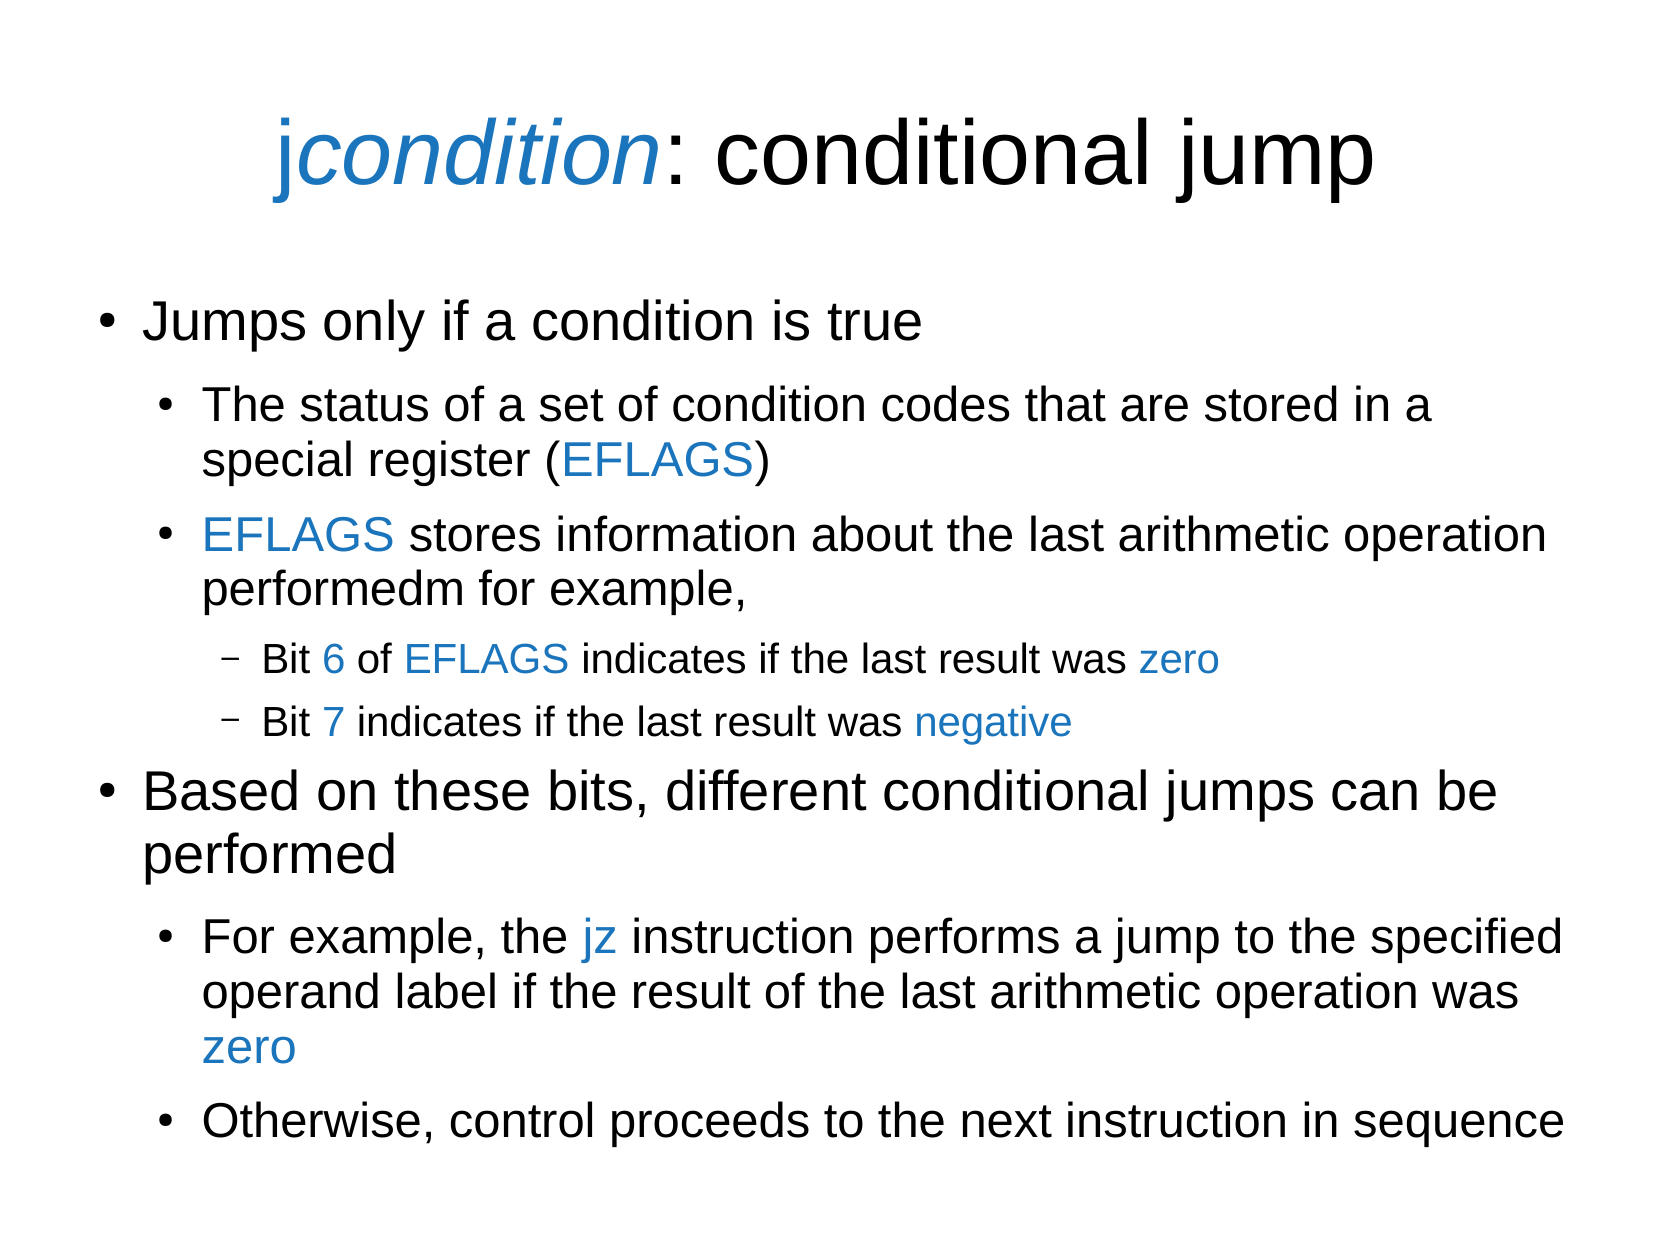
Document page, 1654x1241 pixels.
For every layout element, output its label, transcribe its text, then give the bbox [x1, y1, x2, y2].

title jcondition: conditional jump [82, 49, 1571, 257]
list Jumps only if a condition is true The status of a set of condition codes that are stored in a special register (EFLAGS) EFLAGS stores information about the last arithmetic operation performedm for example, Bit 6 of EFLAGS indicates if the last result was zero Bit 7 indicates if the last result was negative Based on these bits, different conditional jumps can be performed For example, the jz instruction performs a jump to the specified operand label if the result of the last arithmetic operation was zero Otherwise, control proceeds to the next instruction in sequence [82, 290, 1571, 1163]
